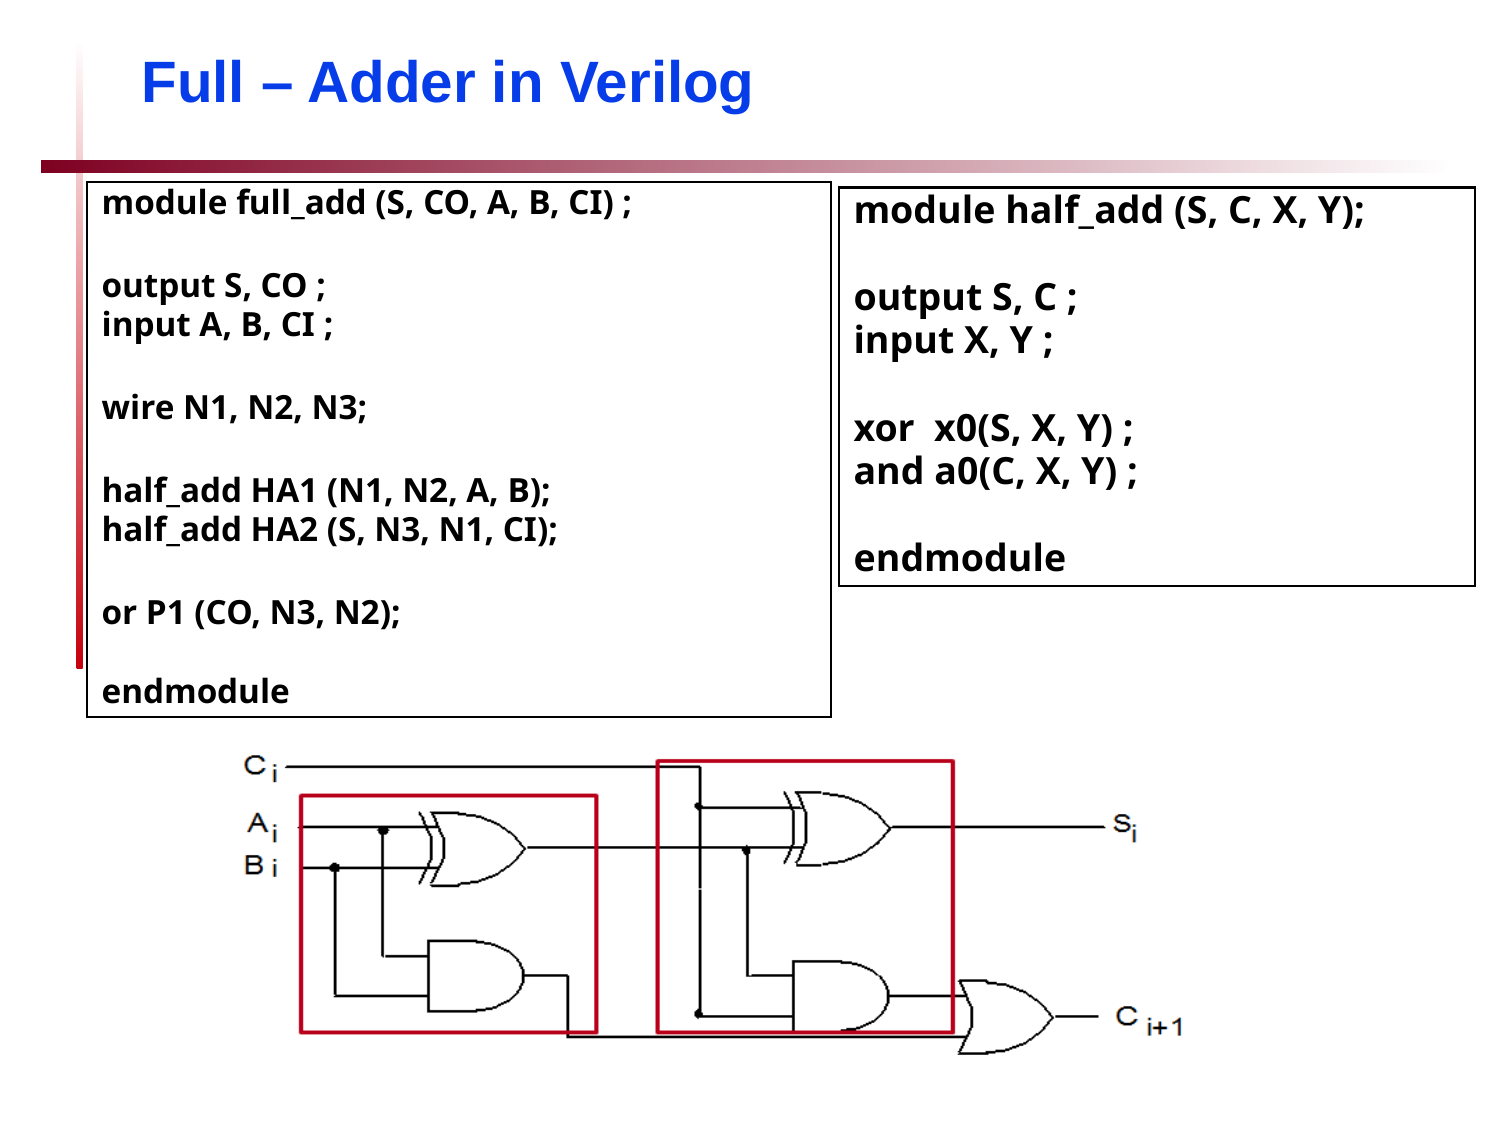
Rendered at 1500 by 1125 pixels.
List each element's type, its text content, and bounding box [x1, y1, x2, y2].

picture [171, 708, 1231, 1087]
title Full – Adder in Verilog [131, 50, 1400, 247]
text_box module half_add (S, C, X, Y); output S, C ; input X, Y ; xor x0(S, X, Y) ; and a0(C, X, Y) ; endmodule [838, 187, 1476, 587]
text_box module full_add (S, CO, A, B, CI) ; output S, CO ; input A, B, CI ; wire N1, N2, N3; half_add HA1 (N1, N2, A, B); half_add HA2 (S, N3, N1, CI); or P1 (CO, N3, N2); endmodule [86, 181, 831, 718]
